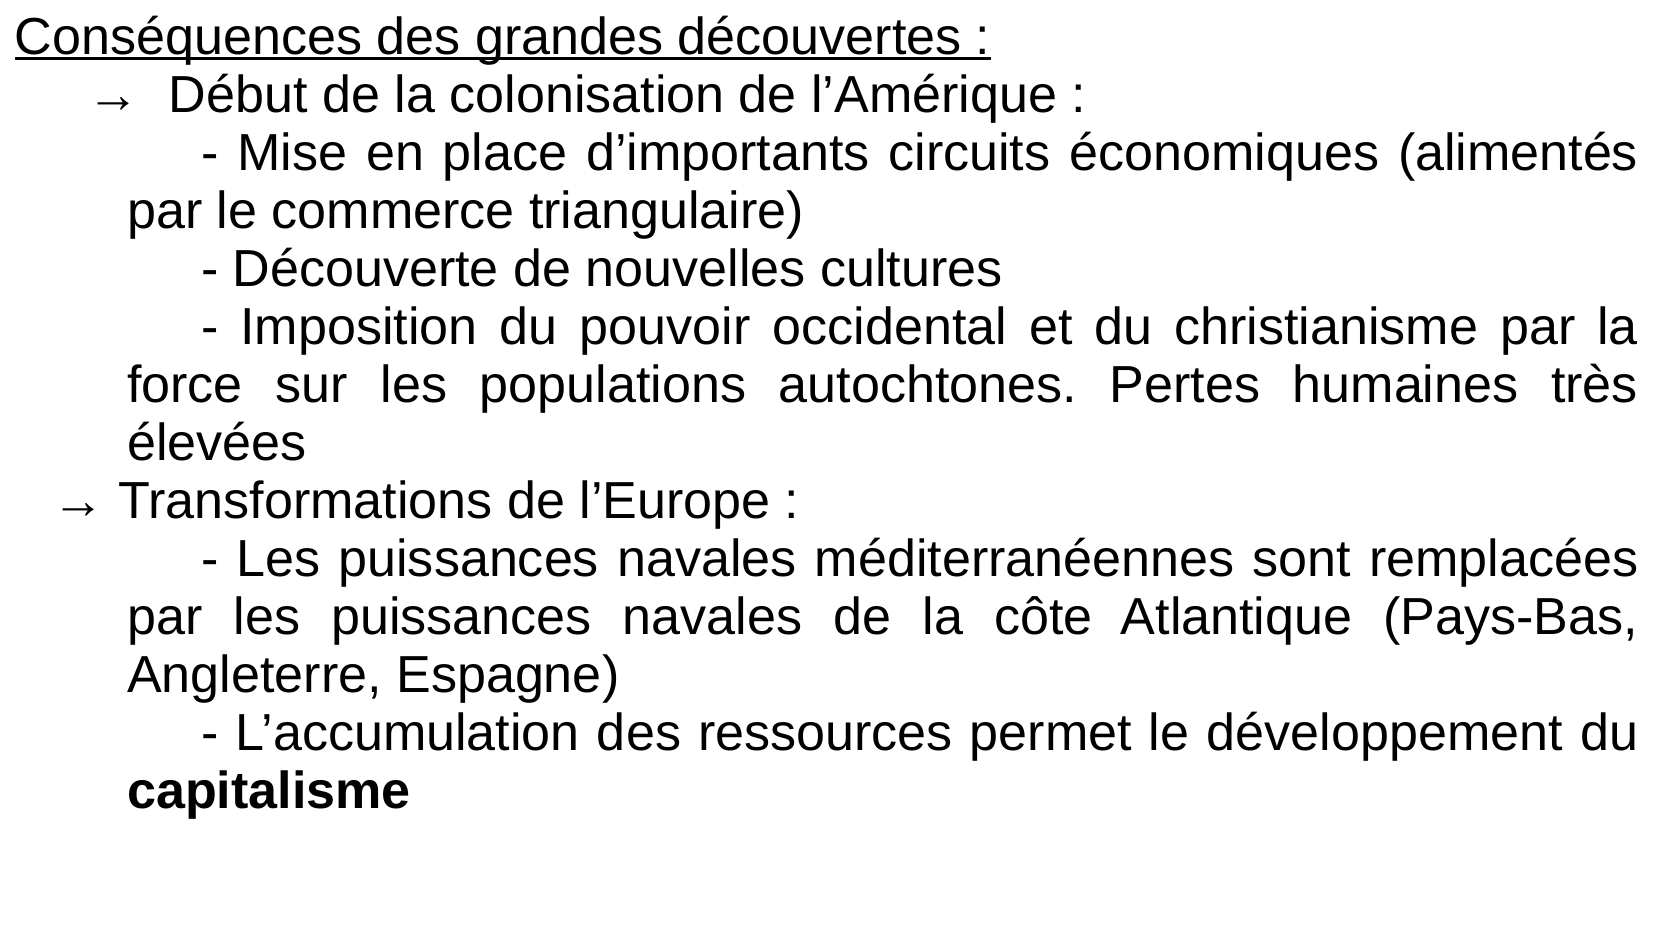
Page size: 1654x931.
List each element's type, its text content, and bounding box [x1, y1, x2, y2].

text_box Conséquences des grandes découvertes : → Début de la colonisation de l’Amérique : - Mise en place d’importants circuits économiques (alimentés par le commerce triangulaire) - Découverte de nouvelles cultures - Imposition du pouvoir occidental et du christianisme par la force sur les populations autochtones. Pertes humaines très élevées → Transformations de l’Europe : - Les puissances navales méditerranéennes sont remplacées par les puissances navales de la côte Atlantique (Pays-Bas, Angleterre, Espagne) - L’accumulation des ressources permet le développement du capitalisme [0, 0, 1654, 827]
